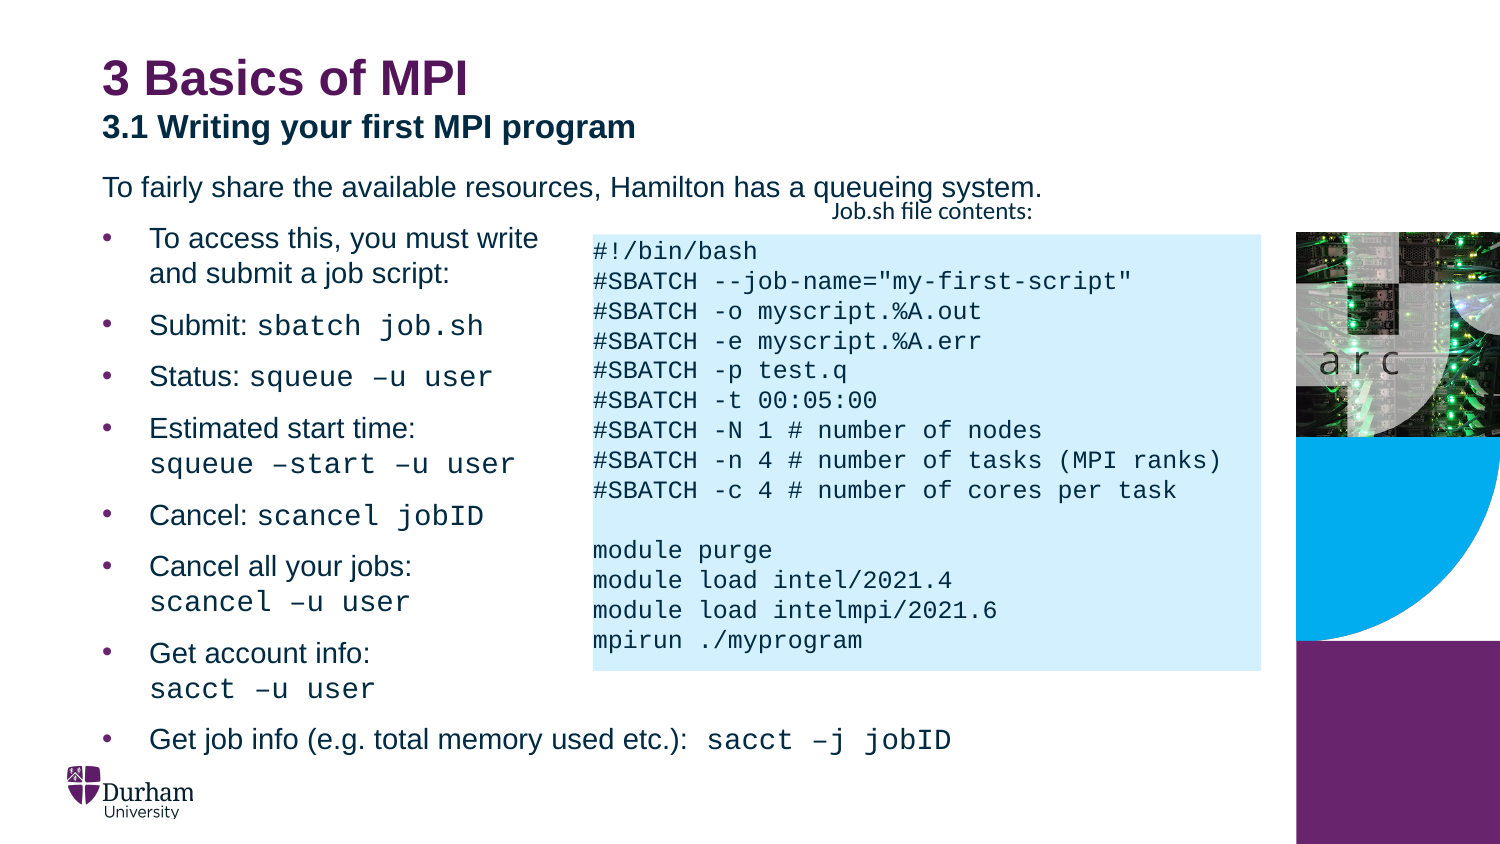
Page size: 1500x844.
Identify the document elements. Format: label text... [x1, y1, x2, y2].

text_box #!/bin/bash #SBATCH --job-name="my-first-script" #SBATCH -o myscript.%A.out #SBATCH -e myscript.%A.err #SBATCH -p test.q #SBATCH -t 00:05:00 #SBATCH -N 1 # number of nodes #SBATCH -n 4 # number of tasks (MPI ranks) #SBATCH -c 4 # number of cores per task module purge module load intel/2021.4 module load intelmpi/2021.6 mpirun ./myprogram [592, 234, 1262, 671]
text_box [1296, 640, 1500, 844]
picture [1296, 232, 1500, 436]
text_box Job.sh file contents: [816, 187, 1065, 233]
title 3 Basics of MPI 3.1 Writing your first MPI program [101, 45, 1399, 187]
picture [67, 766, 193, 819]
picture [1332, 467, 1500, 640]
list To fairly share the available resources, Hamilton has a queueing system. To access this, you must write and submit a job script: Submit: sbatch job.sh Status: squeue –u user Estimated start time: squeue –start –u user Cancel: scancel jobID Cancel all your jobs: scancel –u user Get account info: sacct –u user Get job info (e.g. total memory used etc.): sacct –j jobID [101, 167, 1258, 506]
